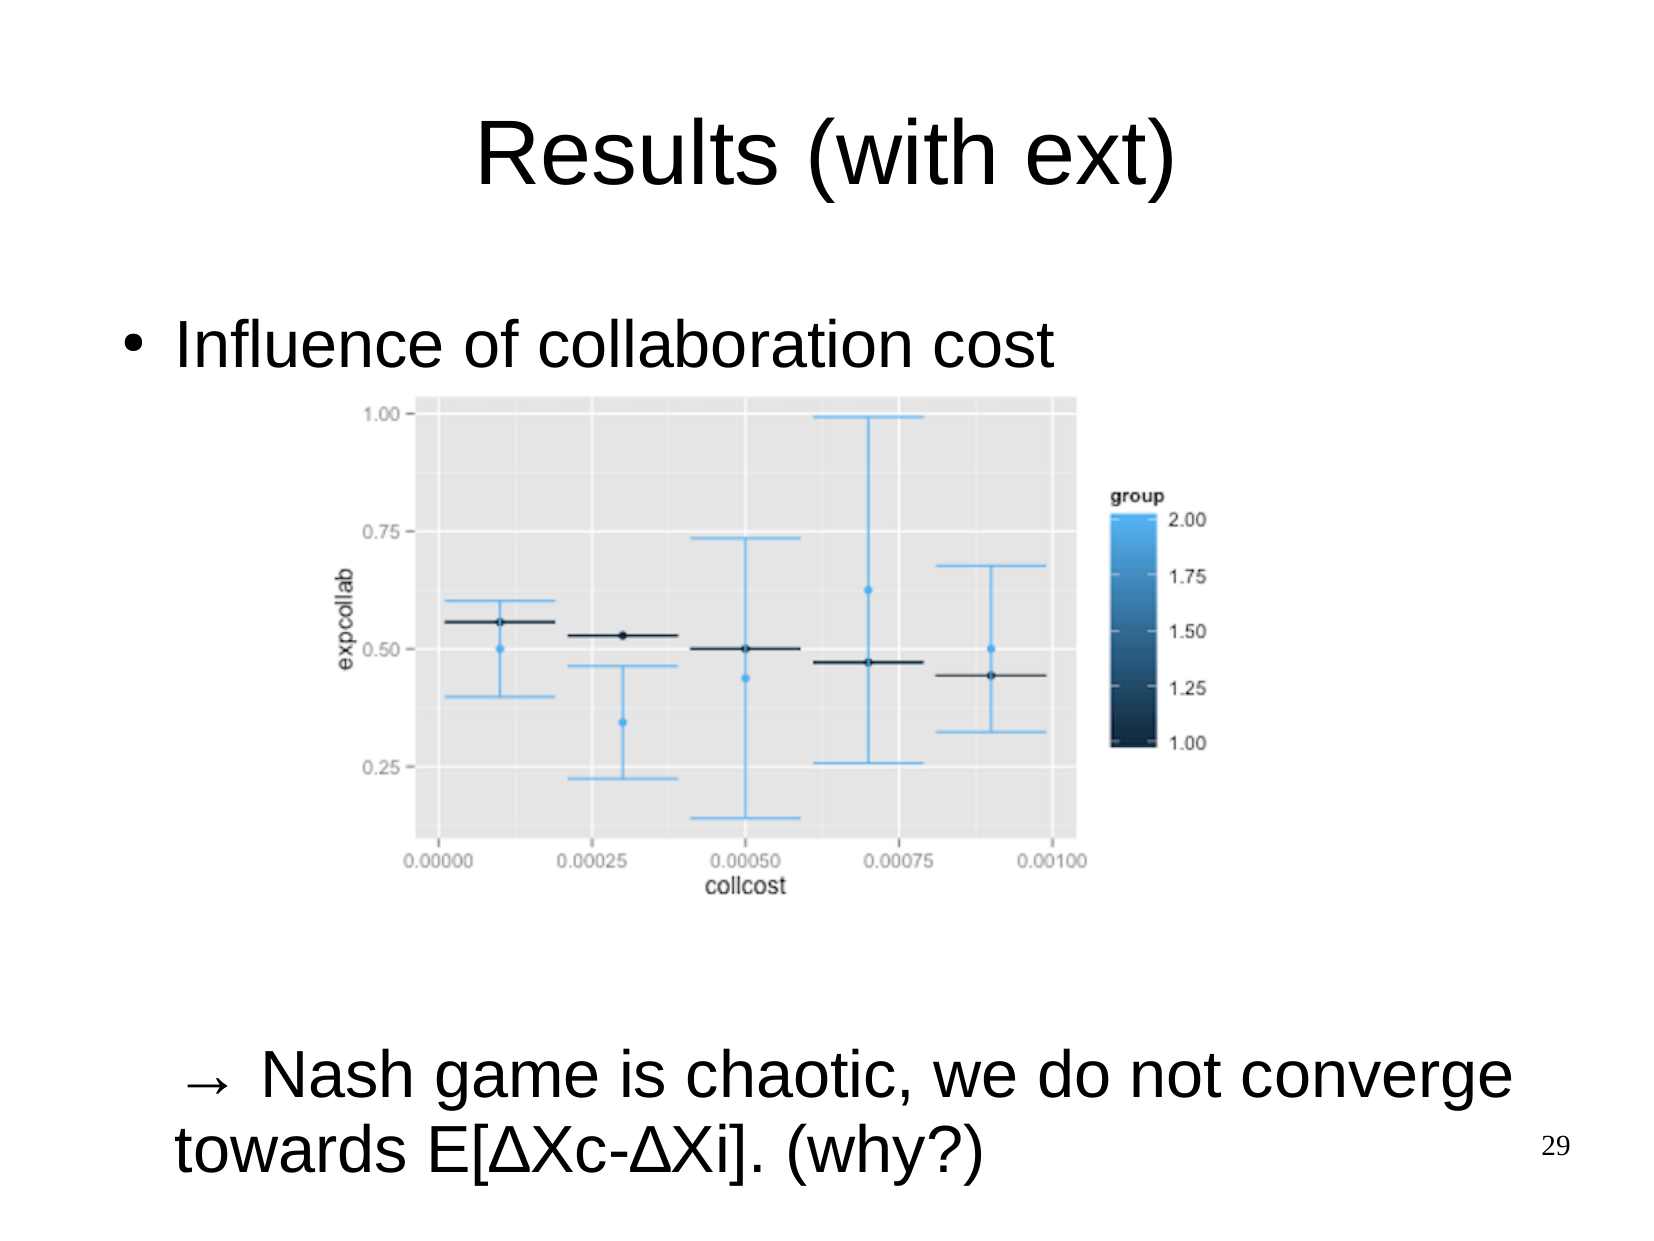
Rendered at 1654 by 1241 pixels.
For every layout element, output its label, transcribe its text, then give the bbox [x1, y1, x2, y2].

list Influence of collaboration cost → Nash game is chaotic, we do not converge towards E[∆Xc-∆Xi]. (why?) [103, 307, 1560, 1027]
picture [307, 375, 1249, 922]
title Results (with ext) [82, 49, 1571, 257]
